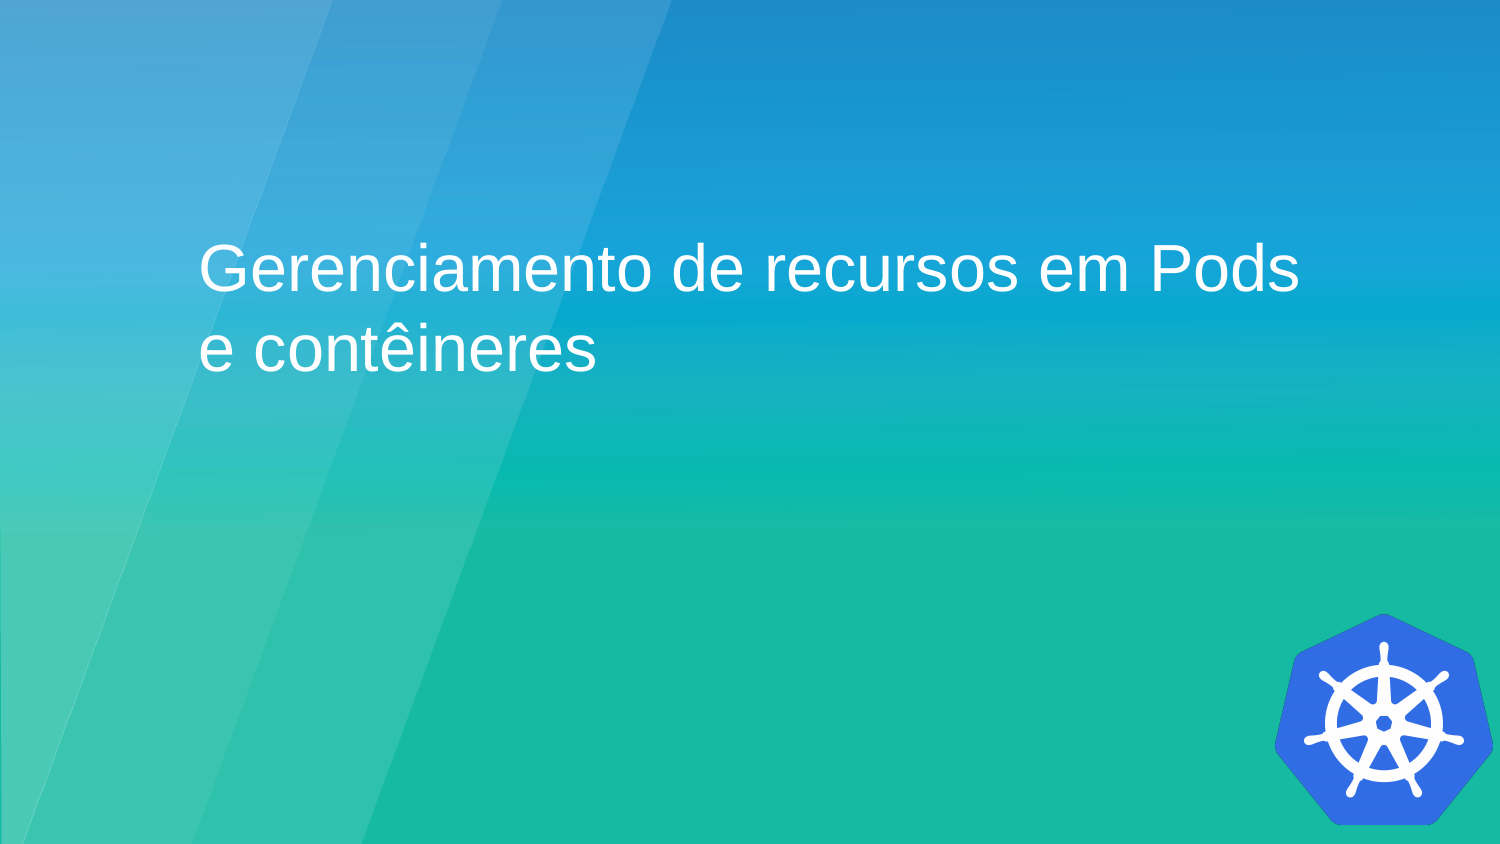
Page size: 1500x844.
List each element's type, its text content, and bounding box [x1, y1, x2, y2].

list Gerenciamento de recursos em Pods e contêineres [112, 217, 1331, 410]
picture [0, 0, 1500, 844]
